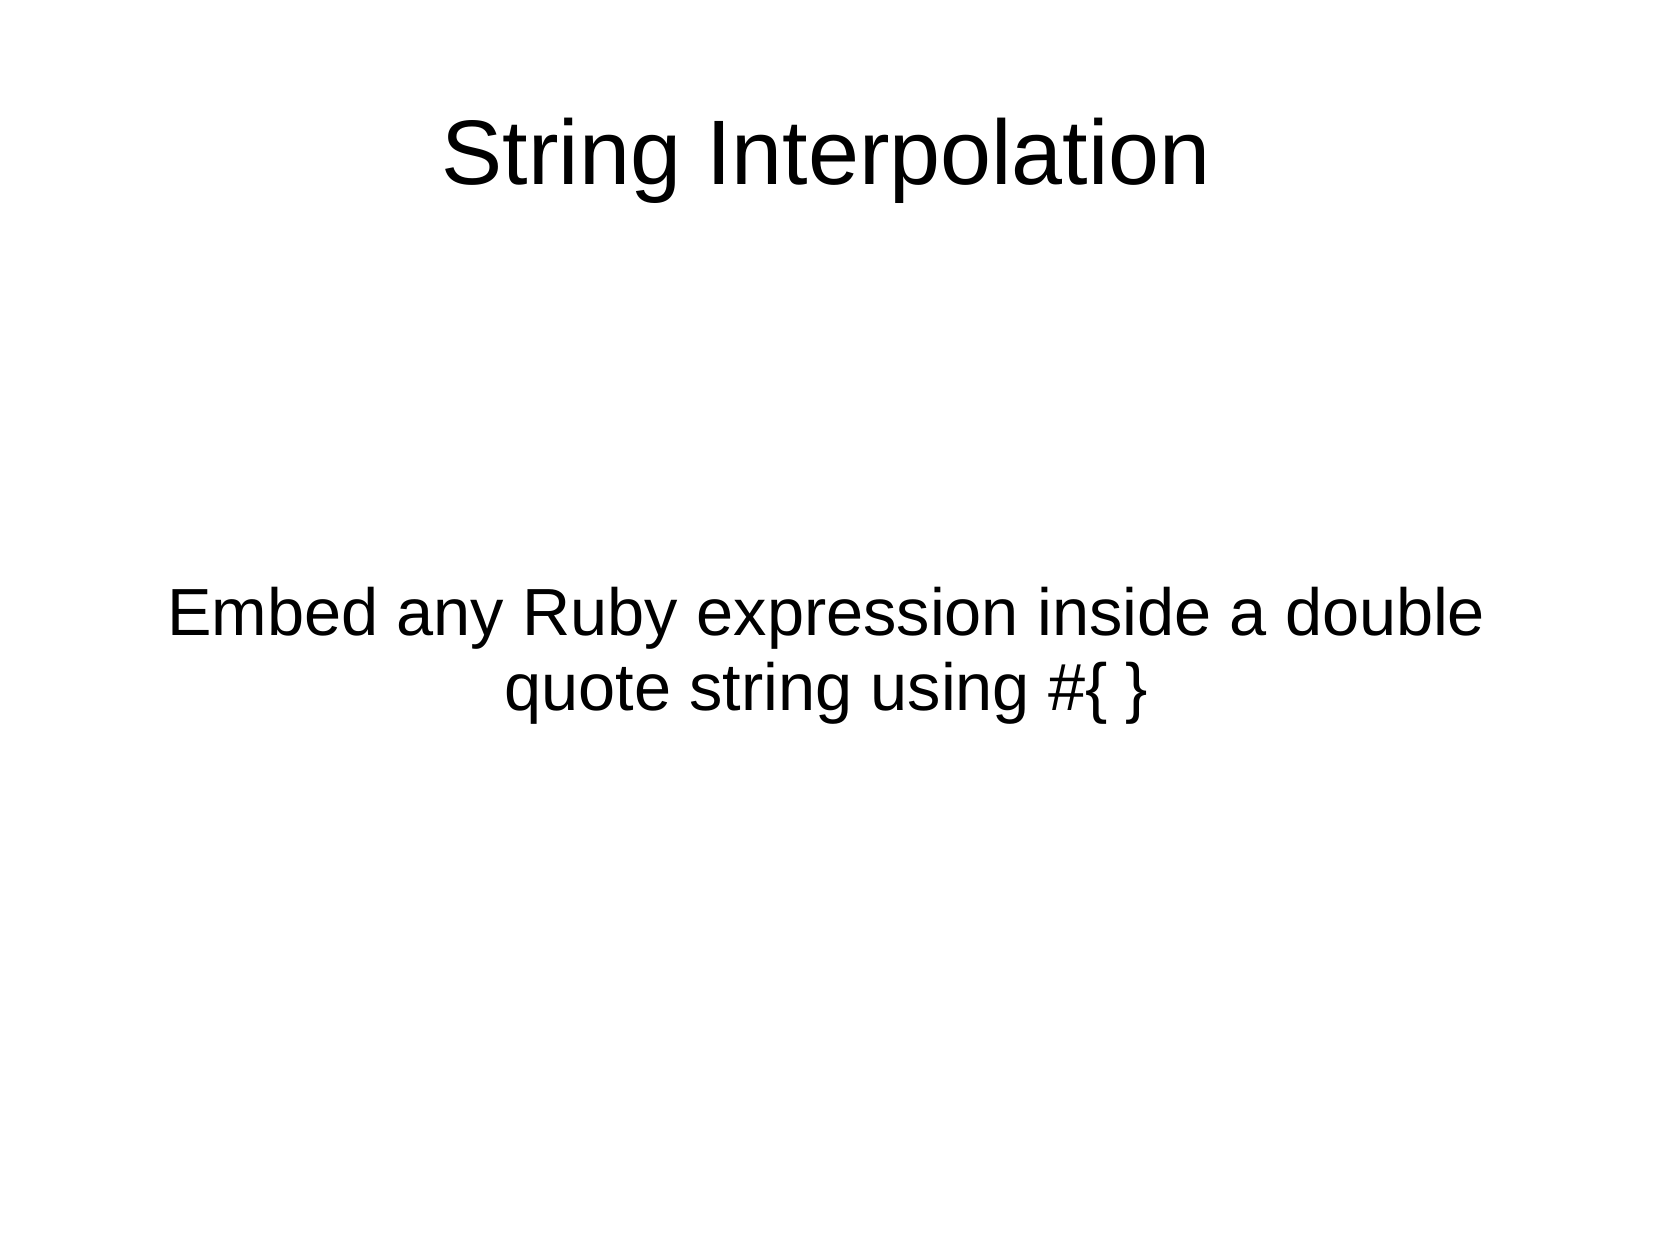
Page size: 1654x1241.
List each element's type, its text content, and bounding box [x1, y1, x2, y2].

title String Interpolation [82, 49, 1571, 257]
subtitle Embed any Ruby expression inside a double quote string using #{ } [82, 290, 1571, 1010]
